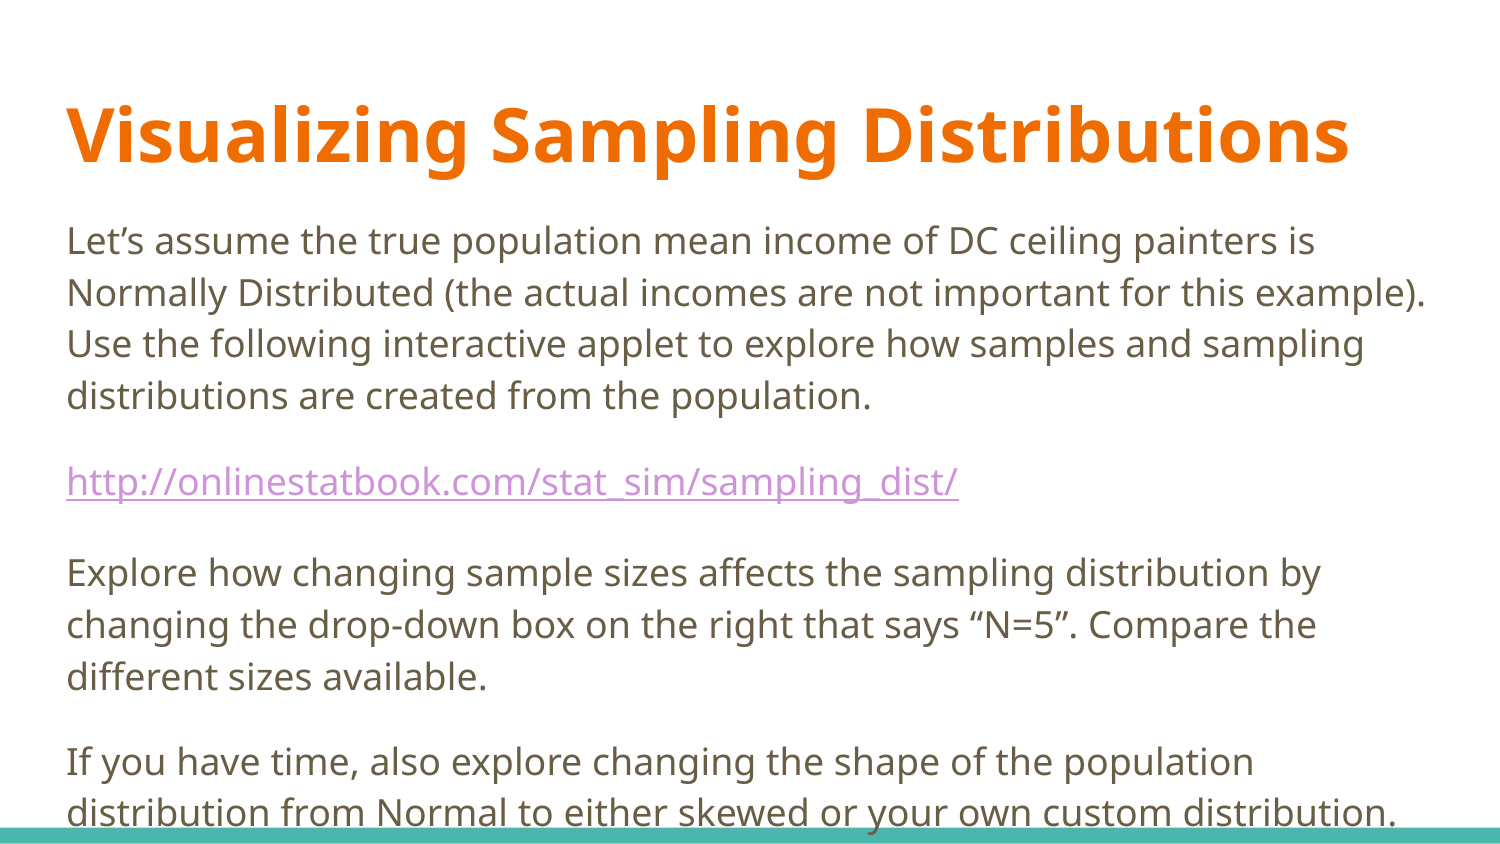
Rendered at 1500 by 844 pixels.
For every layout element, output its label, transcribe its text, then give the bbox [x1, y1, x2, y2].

list Let’s assume the true population mean income of DC ceiling painters is Normally Distributed (the actual incomes are not important for this example). Use the following interactive applet to explore how samples and sampling distributions are created from the population. http://onlinestatbook.com/stat_sim/sampling_dist/ Explore how changing sample sizes affects the sampling distribution by changing the drop-down box on the right that says “N=5”. Compare the different sizes available. If you have time, also explore changing the shape of the population distribution from Normal to either skewed or your own custom distribution. [51, 195, 1449, 832]
title Visualizing Sampling Distributions [51, 72, 1449, 189]
